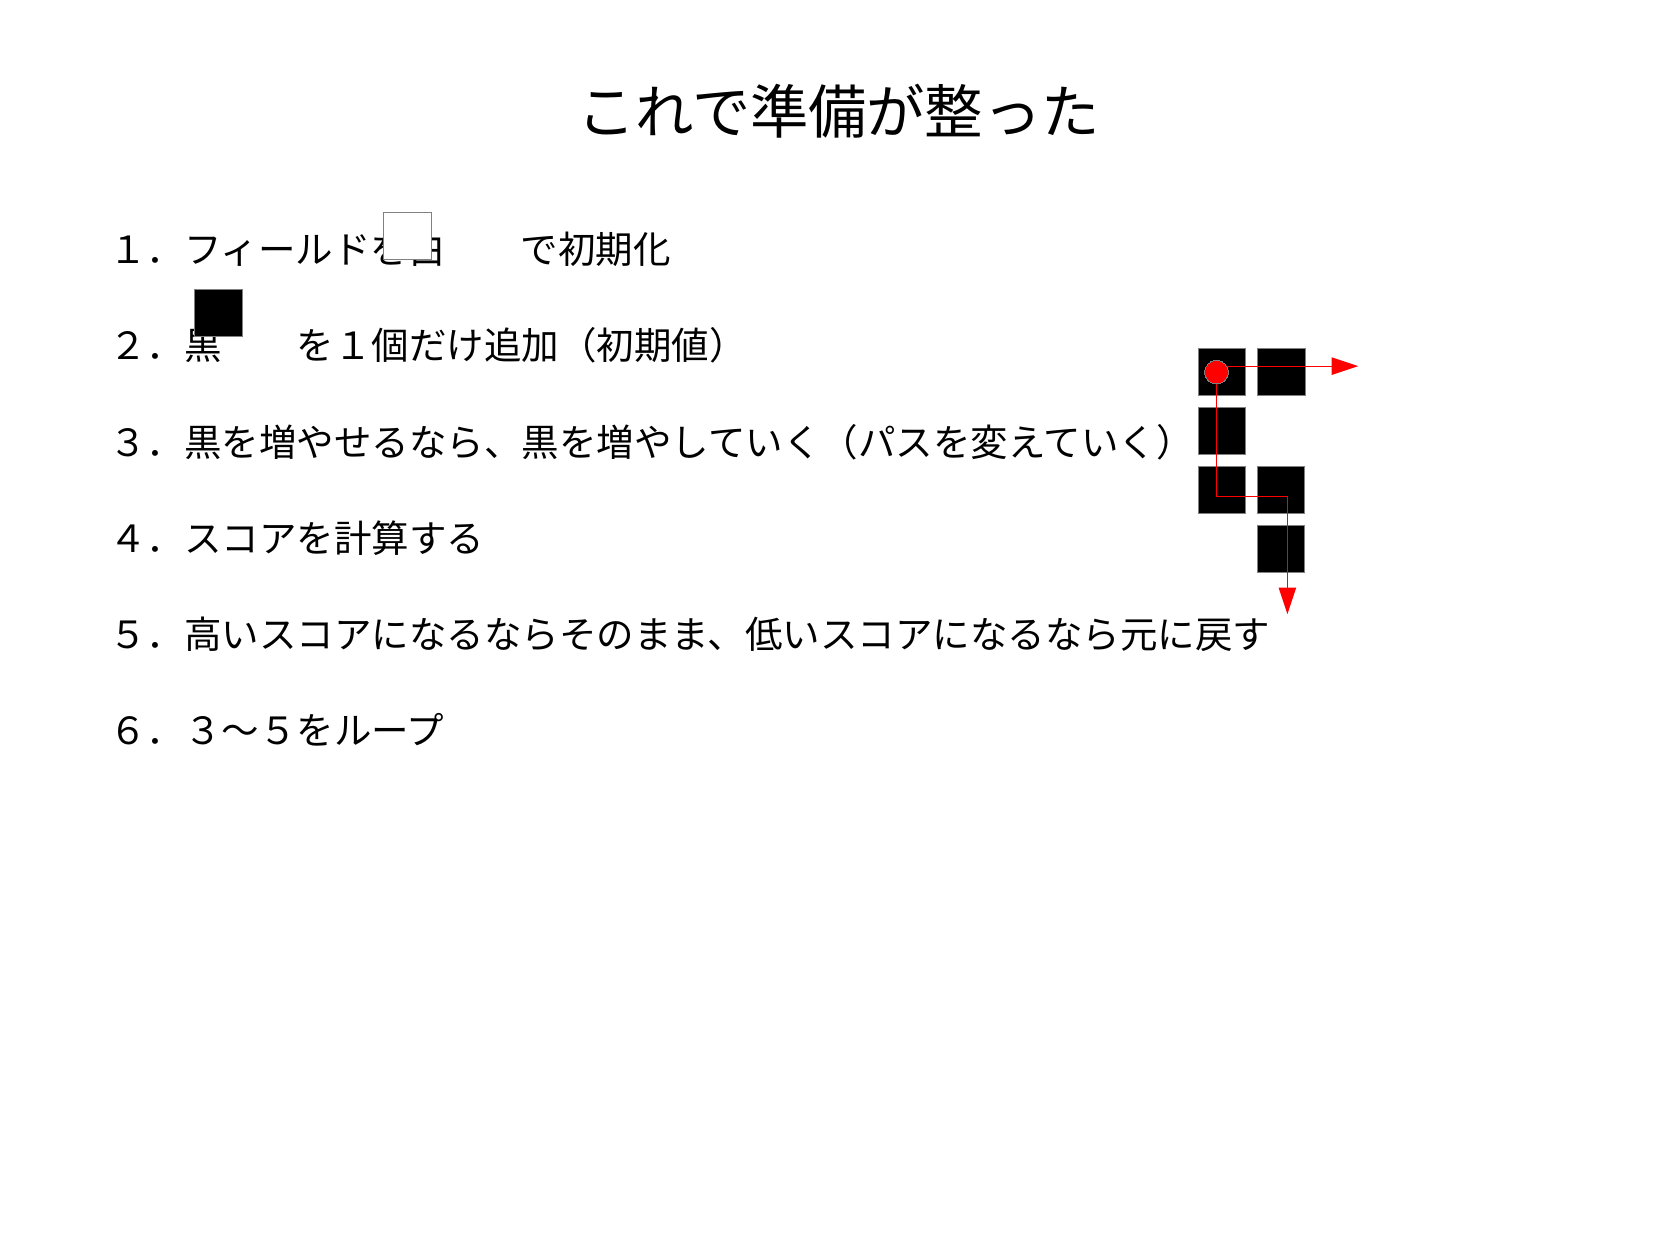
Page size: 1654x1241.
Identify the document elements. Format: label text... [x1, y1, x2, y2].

text_box [1198, 407, 1216, 455]
text_box [1217, 407, 1246, 455]
text_box [1257, 466, 1305, 514]
text_box [383, 212, 432, 260]
text_box [194, 289, 243, 337]
text_box [1288, 525, 1305, 573]
text_box [1257, 497, 1287, 514]
text_box １．フィールドを白 で初期化 ２．黒 を１個だけ追加（初期値） ３．黒を増やせるなら、黒を増やしていく（パスを変えていく） ４．スコアを計算する ５．高いスコアになるならそのまま、低いスコアになるなら元に戻す ６．３～５をループ [94, 212, 1548, 640]
text_box [1257, 367, 1306, 396]
text_box [1257, 525, 1287, 573]
text_box [1217, 466, 1246, 496]
text_box [1198, 348, 1246, 396]
text_box [1198, 466, 1246, 514]
text_box これで準備が整った [259, 59, 1418, 133]
text_box [1257, 348, 1306, 366]
